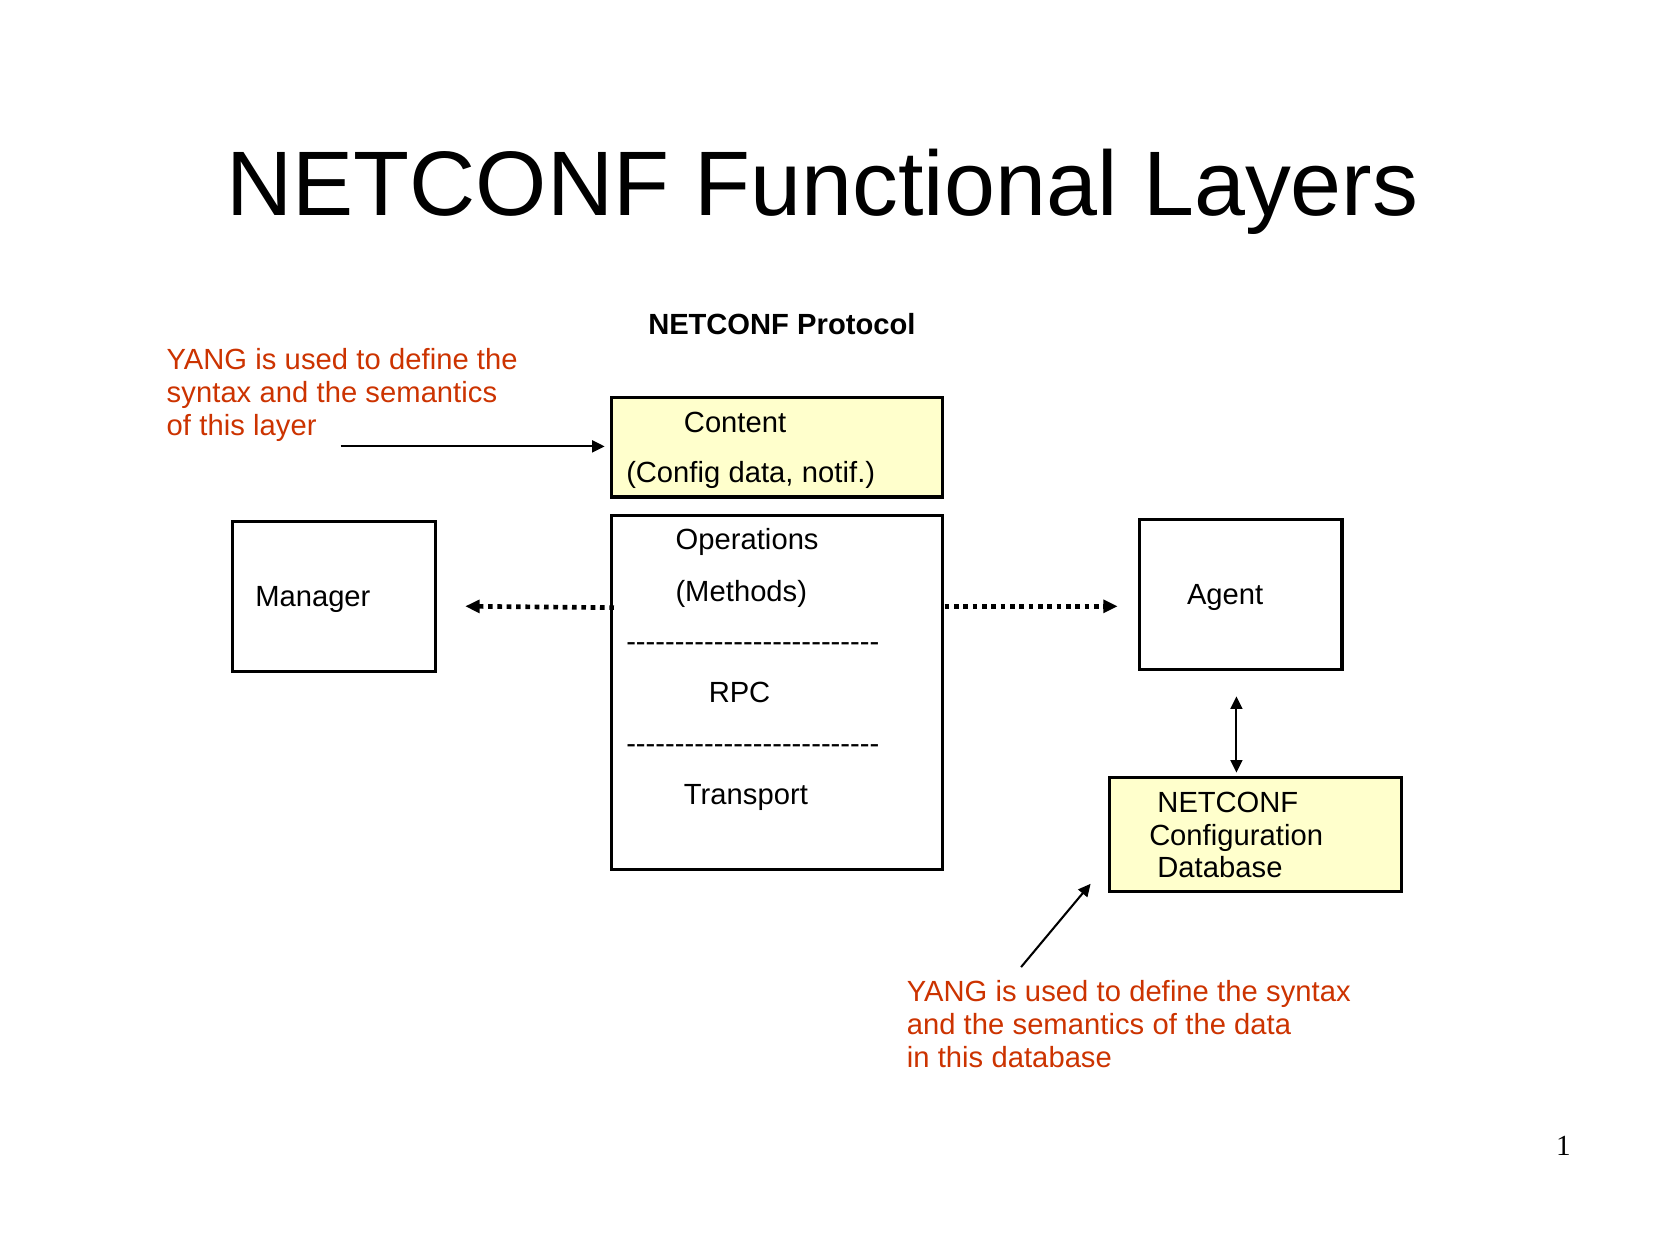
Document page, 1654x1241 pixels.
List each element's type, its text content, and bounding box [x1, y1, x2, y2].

text_box YANG is used to define the syntax and the semantics of this layer [151, 335, 534, 450]
text_box NETCONF Protocol [633, 300, 931, 349]
title NETCONF Functional Layers [179, 0, 1468, 243]
text_box YANG is used to define the syntax and the semantics of the data in this database [892, 967, 1367, 1082]
text_box Operations (Methods) -------------------------- RPC -------------------------- Transport [611, 515, 943, 870]
text_box NETCONF Configuration Database [1109, 777, 1402, 892]
text_box Agent [1139, 519, 1342, 670]
text_box Manager [232, 521, 436, 672]
text_box Content (Config data, notif.) [611, 397, 943, 498]
